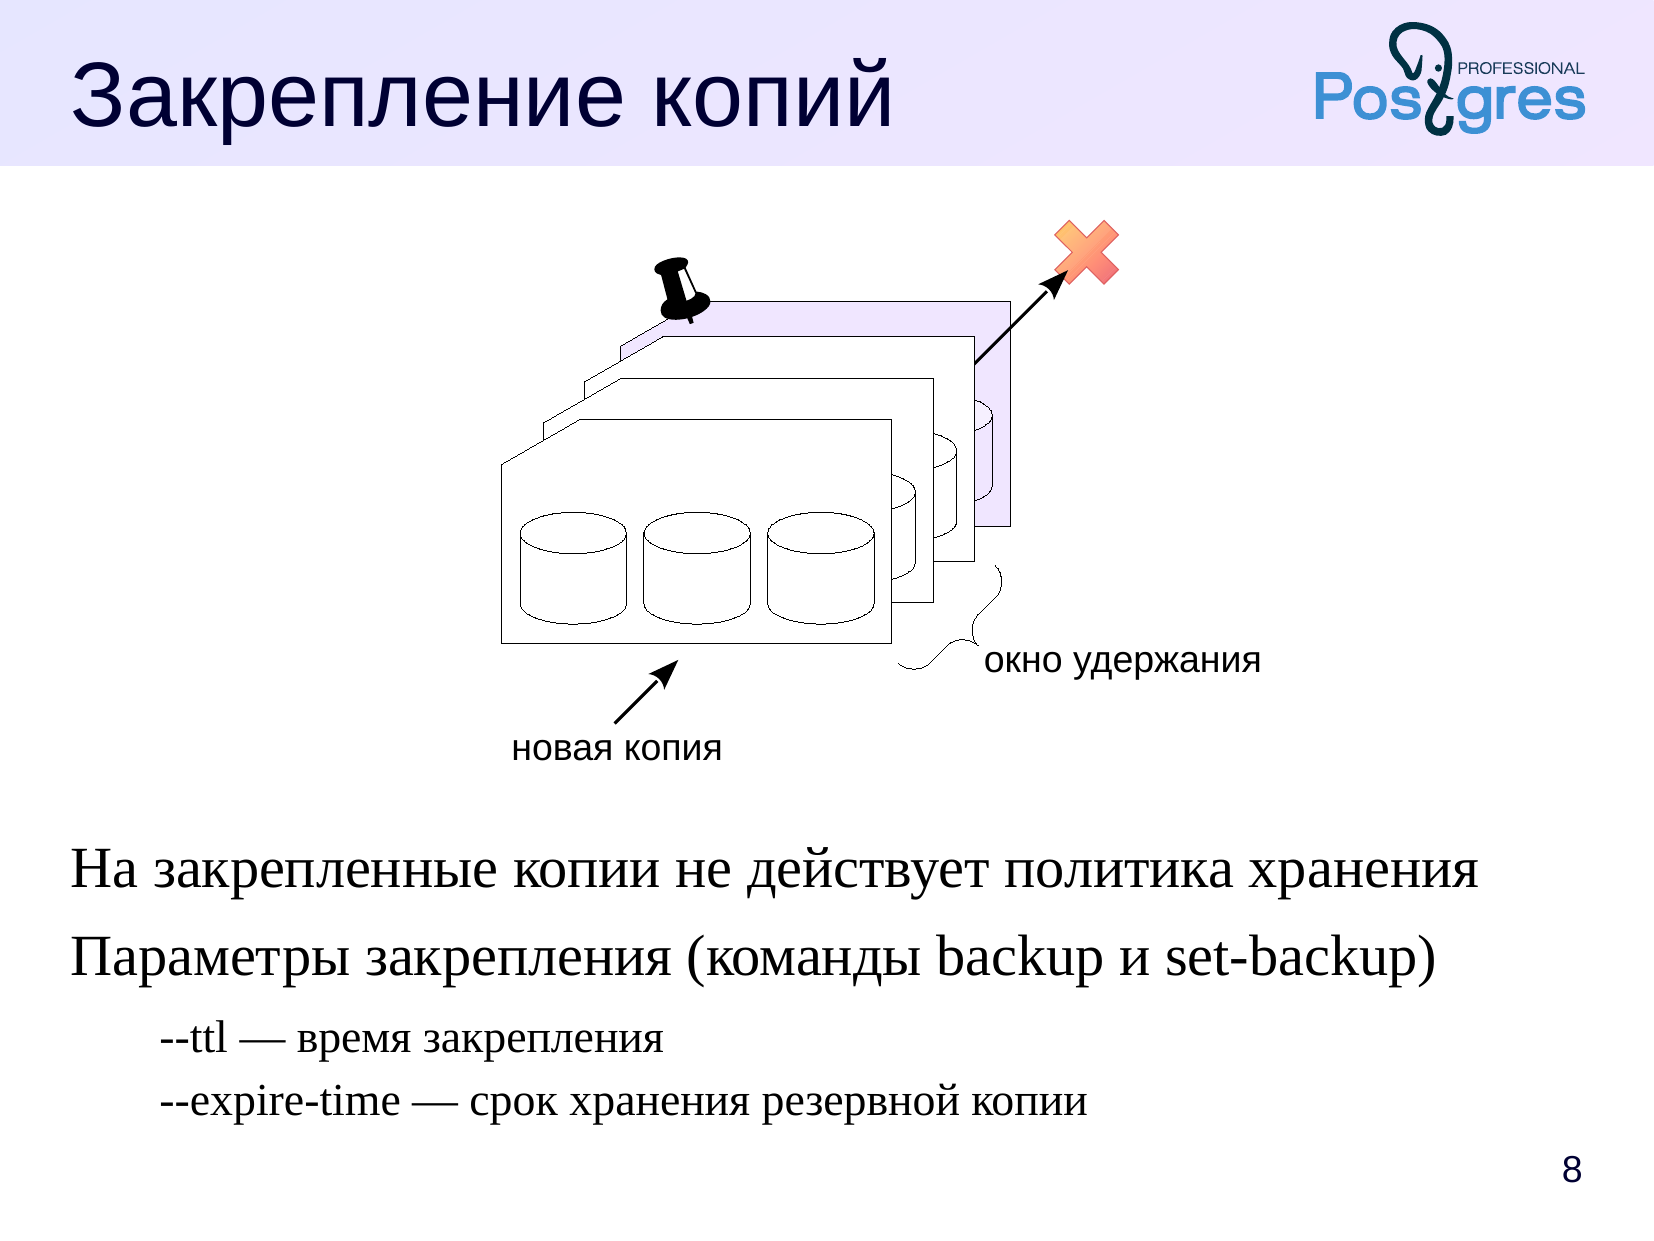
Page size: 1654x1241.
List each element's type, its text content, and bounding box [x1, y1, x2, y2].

text_box новая копия [496, 719, 738, 777]
text_box [501, 257, 1011, 644]
text_box окно удержания [969, 630, 1277, 688]
title Закрепление копий [70, 43, 1241, 147]
picture [1031, 196, 1142, 308]
list На закрепленные копии не действует политика хранения Параметры закрепления (команды backup и set-backup) --ttl — время закрепления --expire-time — срок хранения резервной копии [70, 835, 1583, 1196]
